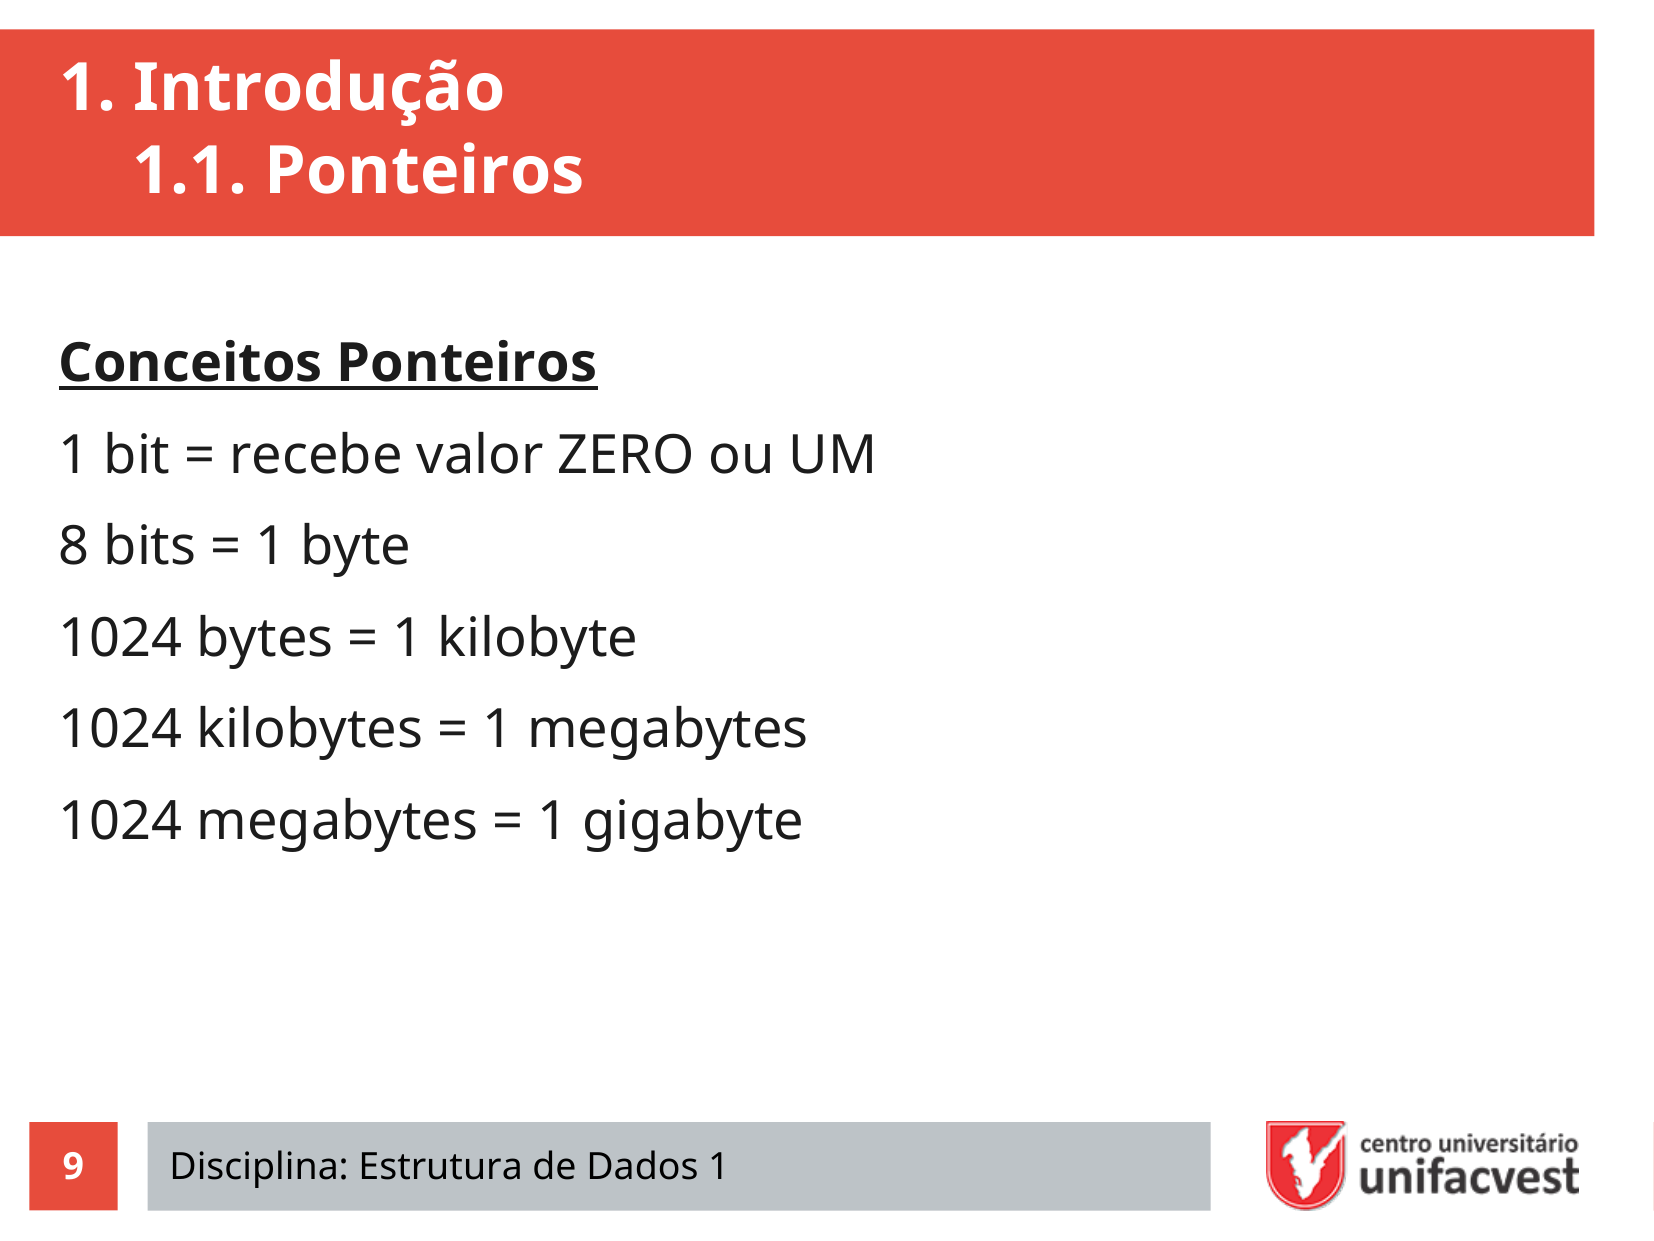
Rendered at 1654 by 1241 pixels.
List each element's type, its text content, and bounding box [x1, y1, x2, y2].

text_box Disciplina: Estrutura de Dados 1 [154, 1132, 1205, 1196]
text_box [1238, 1120, 1654, 1212]
picture [1266, 1121, 1579, 1211]
list Conceitos Ponteiros 1 bit = recebe valor ZERO ou UM 8 bits = 1 byte 1024 bytes = 1 kilobyte 1024 kilobytes = 1 megabytes 1024 megabytes = 1 gigabyte [59, 324, 1566, 1093]
title 1. Introdução 1.1. Ponteiros [59, 59, 1595, 207]
